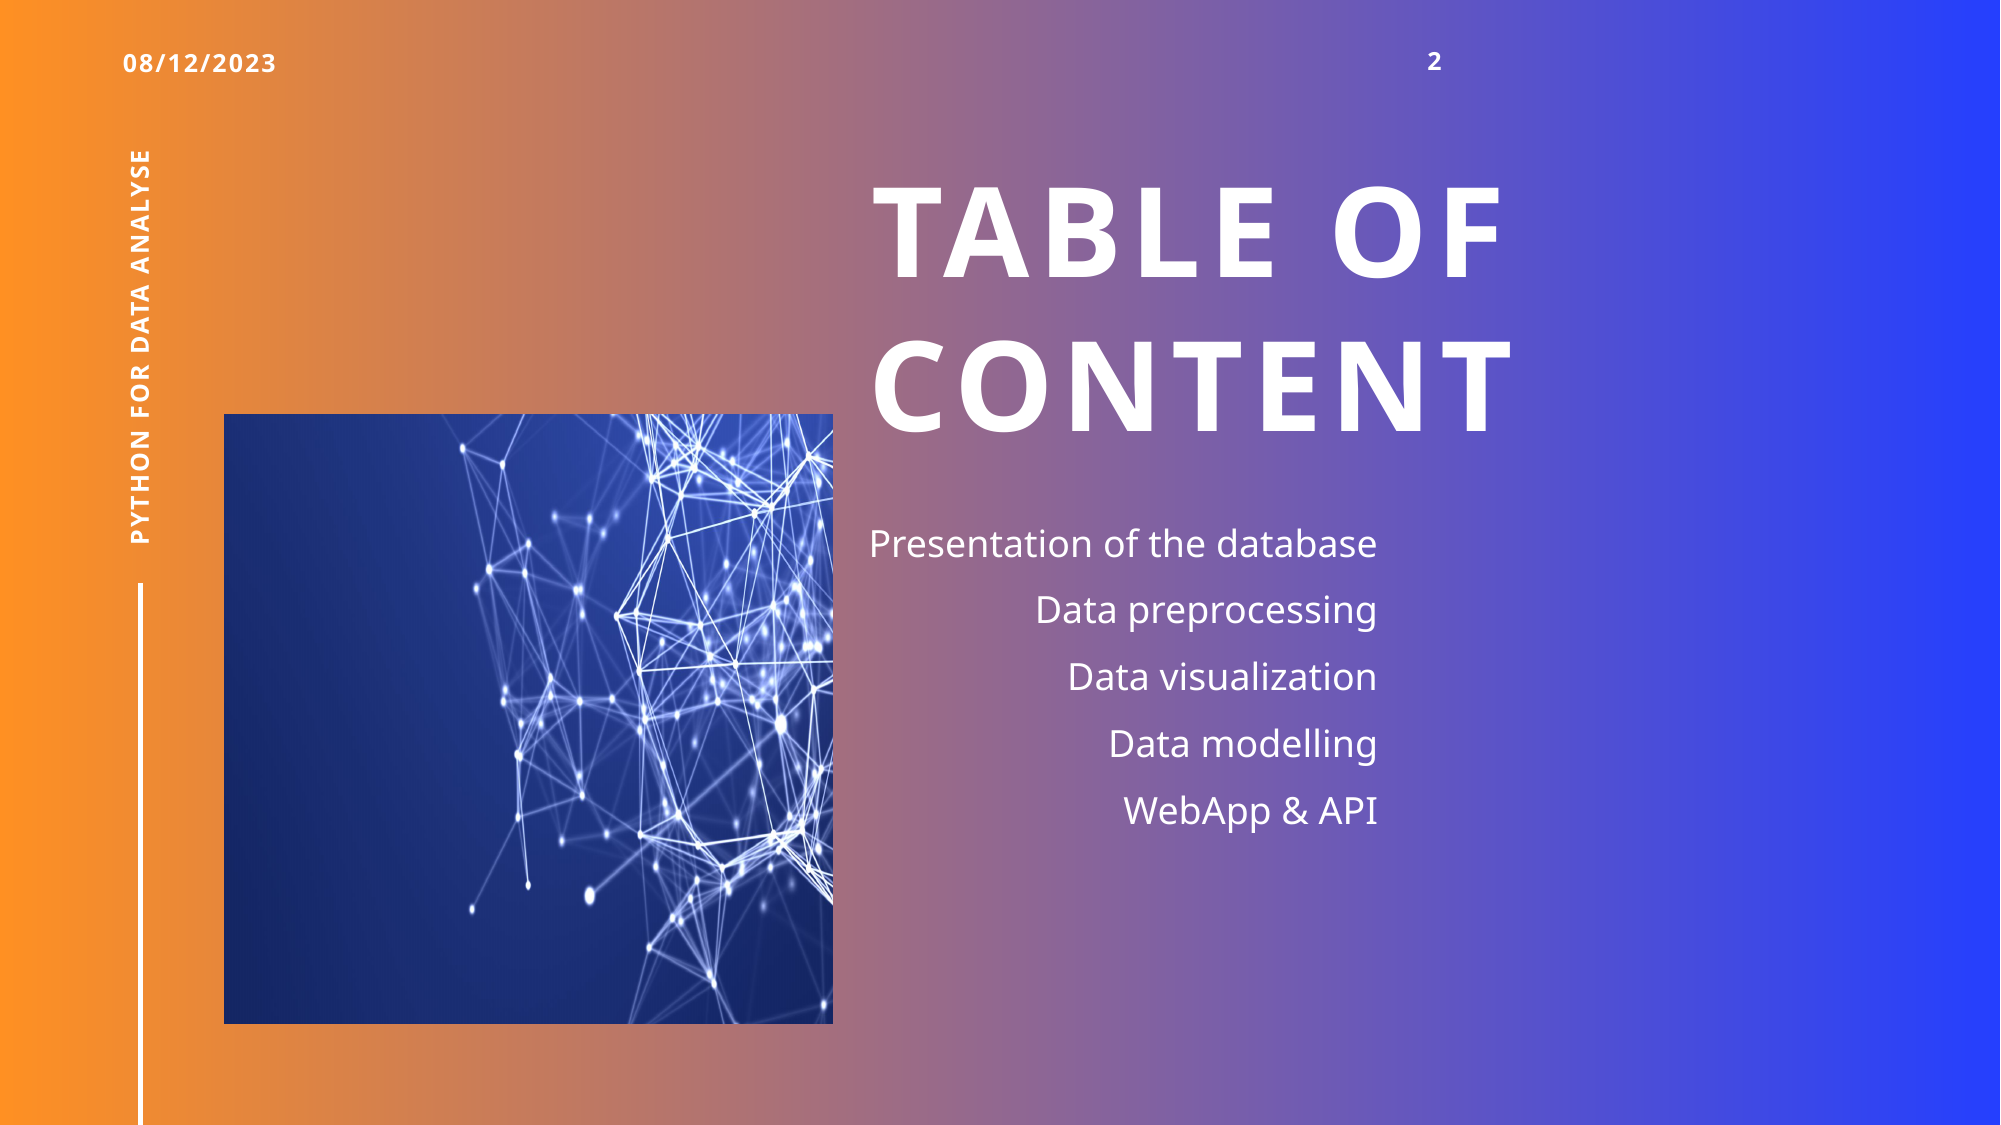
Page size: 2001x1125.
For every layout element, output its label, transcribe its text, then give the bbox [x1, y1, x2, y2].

text_box Python for data analyse [108, 119, 169, 577]
picture [224, 415, 833, 1024]
text_box 08/12/2023 [108, 33, 559, 93]
title Table of content [853, 96, 1811, 470]
list Presentation of the database Data preprocessing Data visualization Data modelling WebApp & API [853, 513, 1811, 1025]
text_box 2 [1412, 33, 1863, 93]
